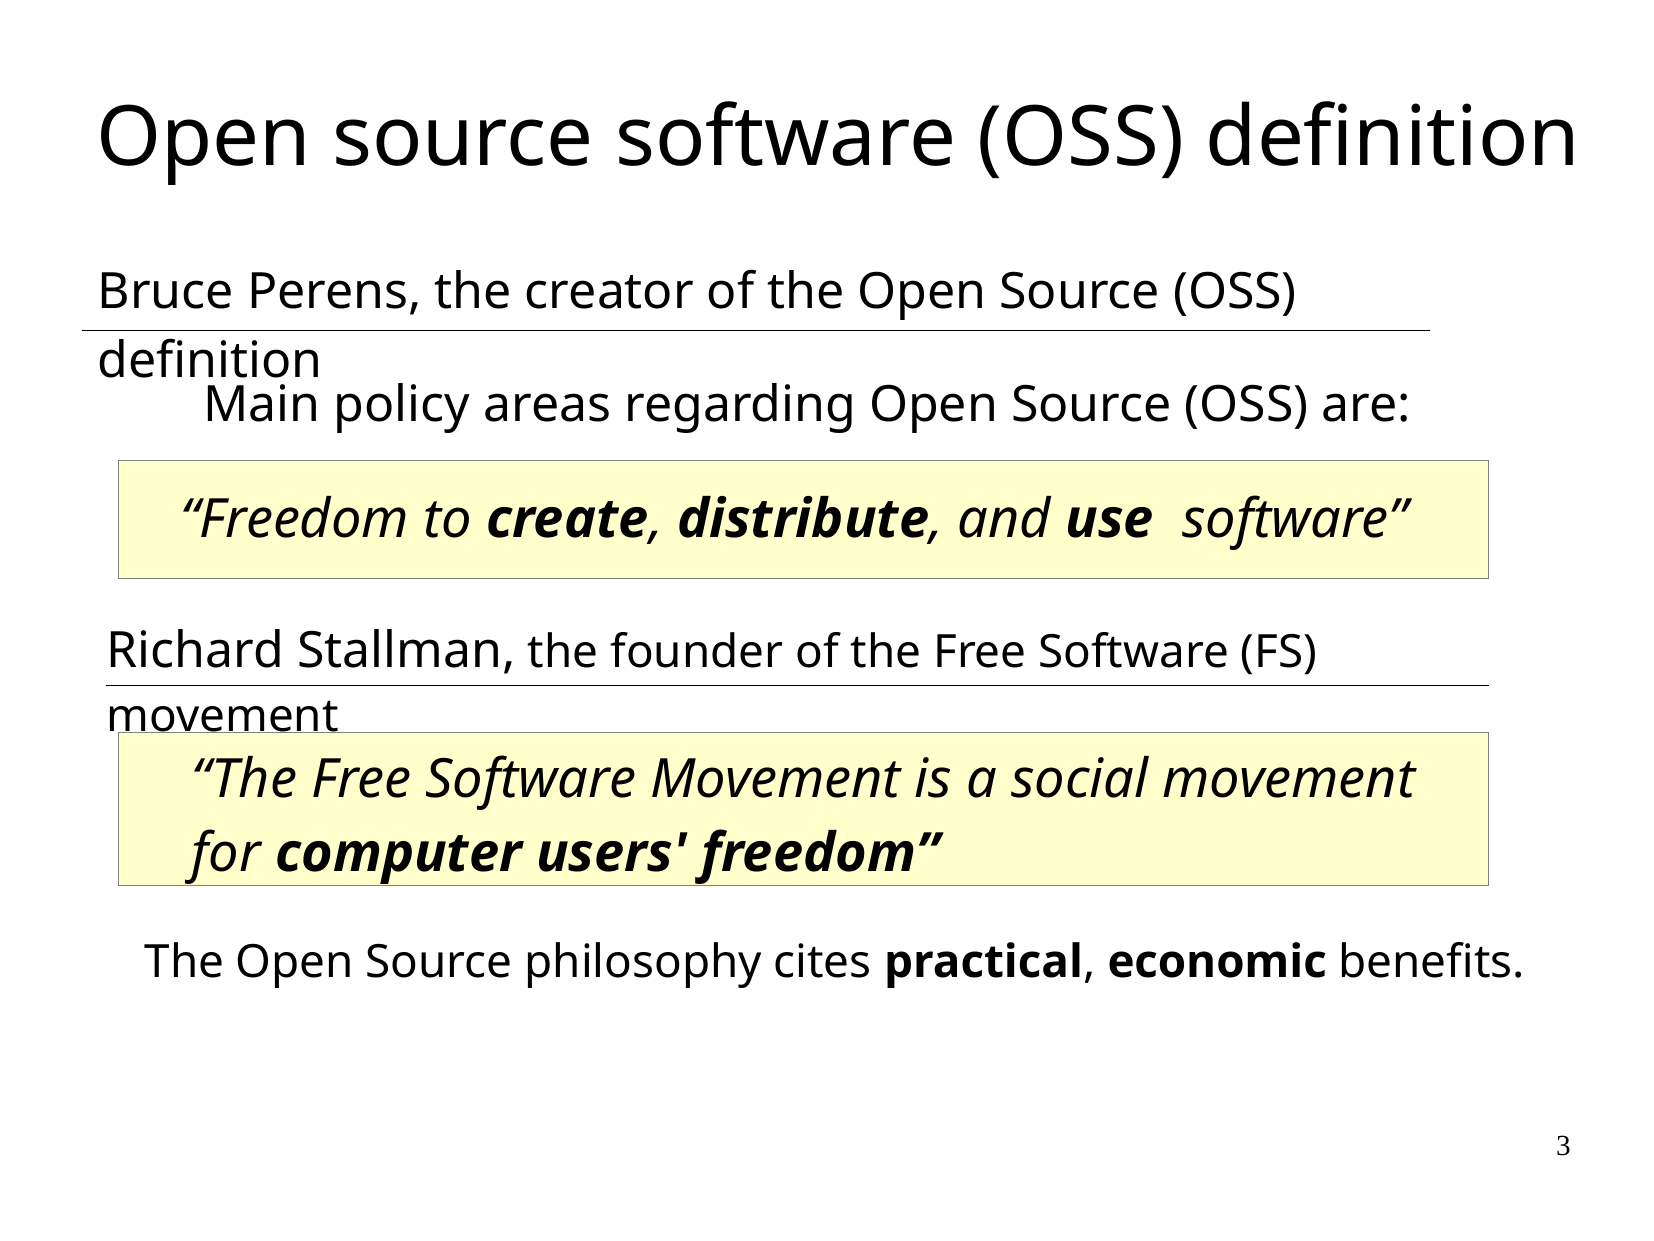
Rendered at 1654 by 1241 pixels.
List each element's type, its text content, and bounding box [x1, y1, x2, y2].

text_box The Open Source philosophy cites practical, economic benefits. [129, 921, 1490, 1075]
text_box “The Free Software Movement is a social movement for computer users' freedom” [177, 732, 1489, 889]
text_box [118, 732, 177, 886]
text_box Richard Stallman, the founder of the Free Software (FS) movement [92, 606, 1512, 701]
text_box Main policy areas regarding Open Source (OSS) are: [188, 360, 1430, 443]
text_box [118, 460, 1489, 579]
title Open source software (OSS) definition [94, 29, 1583, 237]
text_box “Freedom to create, distribute, and use software” [165, 472, 1453, 591]
text_box Bruce Perens, the creator of the Open Source (OSS) definition [82, 248, 1512, 331]
